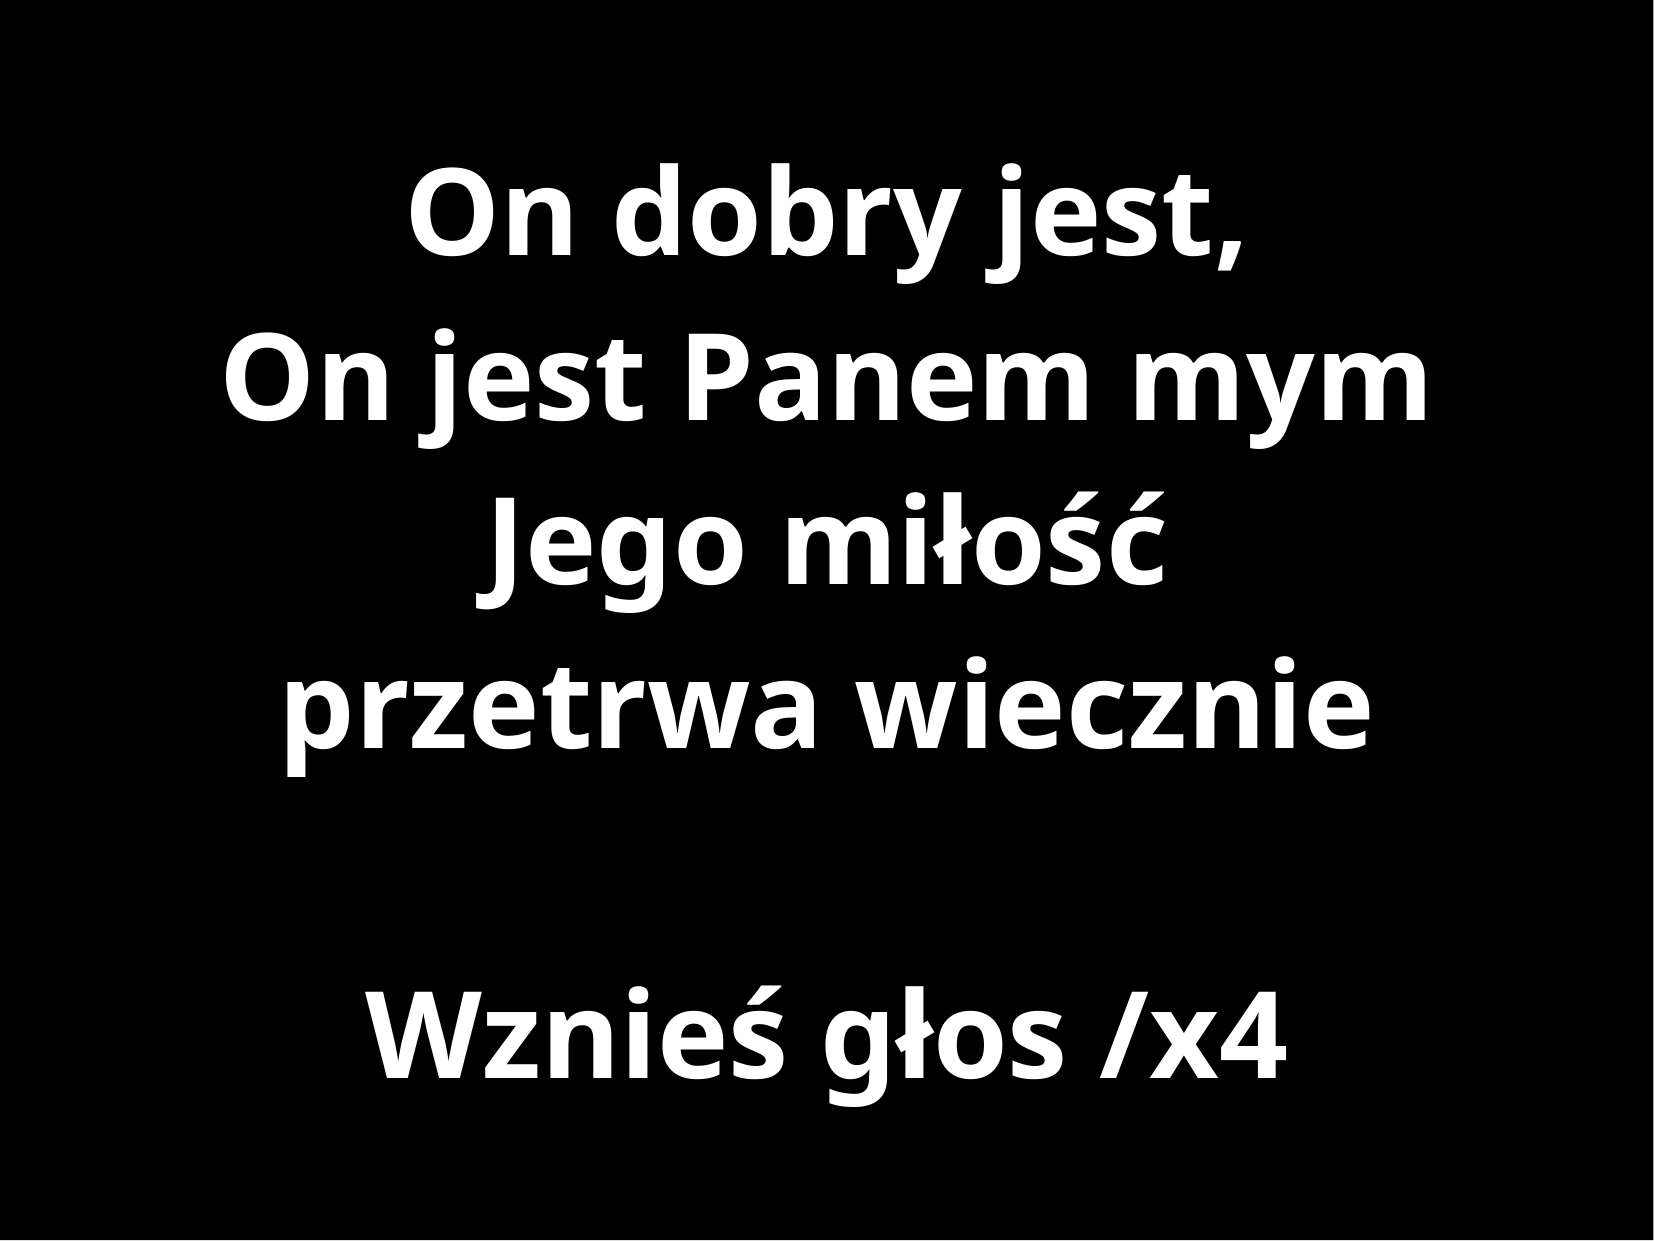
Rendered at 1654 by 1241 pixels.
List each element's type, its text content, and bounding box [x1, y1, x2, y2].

title On dobry jest, On jest Panem mym Jego miłość przetrwa wiecznie Wznieś głos /x4 [0, 0, 1654, 1241]
